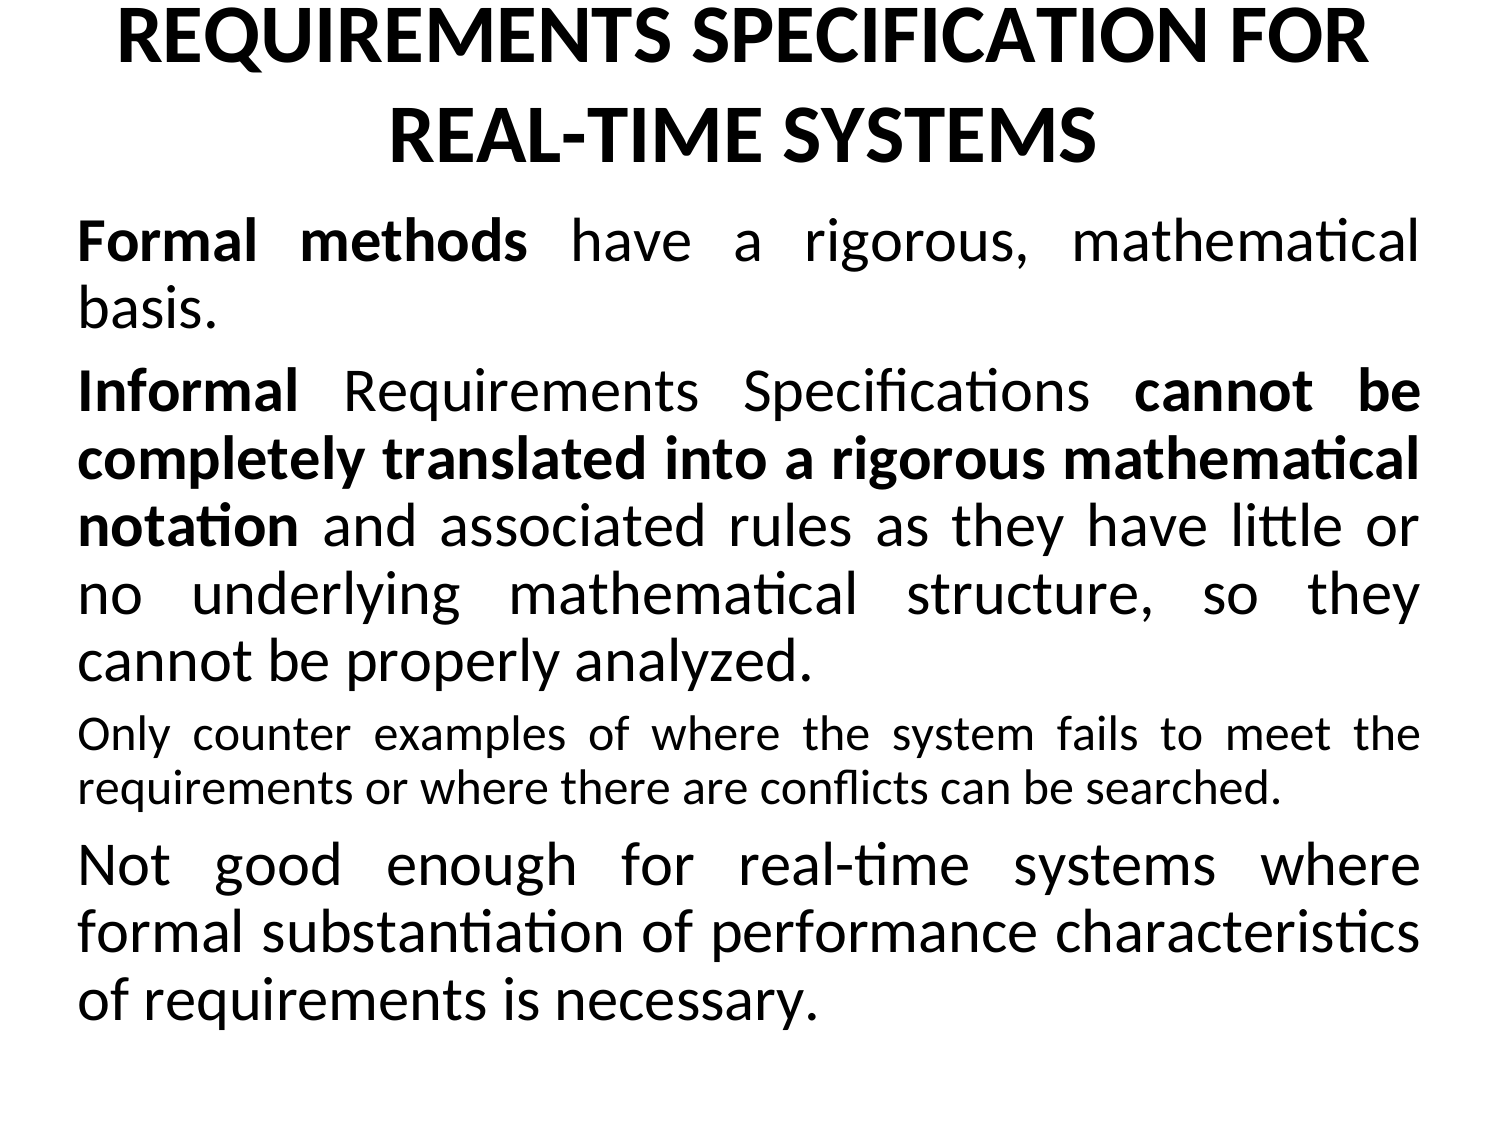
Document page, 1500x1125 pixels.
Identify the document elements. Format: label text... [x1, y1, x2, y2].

subtitle Formal methods have a rigorous, mathematical basis. Informal Requirements Specifications cannot be completely translated into a rigorous mathematical notation and associated rules as they have little or no underlying mathematical structure, so they cannot be properly analyzed. Only counter examples of where the system fails to meet the requirements or where there are conflicts can be searched. Not good enough for real-time systems where formal substantiation of performance characteristics of requirements is necessary. [62, 200, 1438, 1088]
title REQUIREMENTS SPECIFICATION FOR REAL-TIME SYSTEMS [0, 21, 1488, 238]
